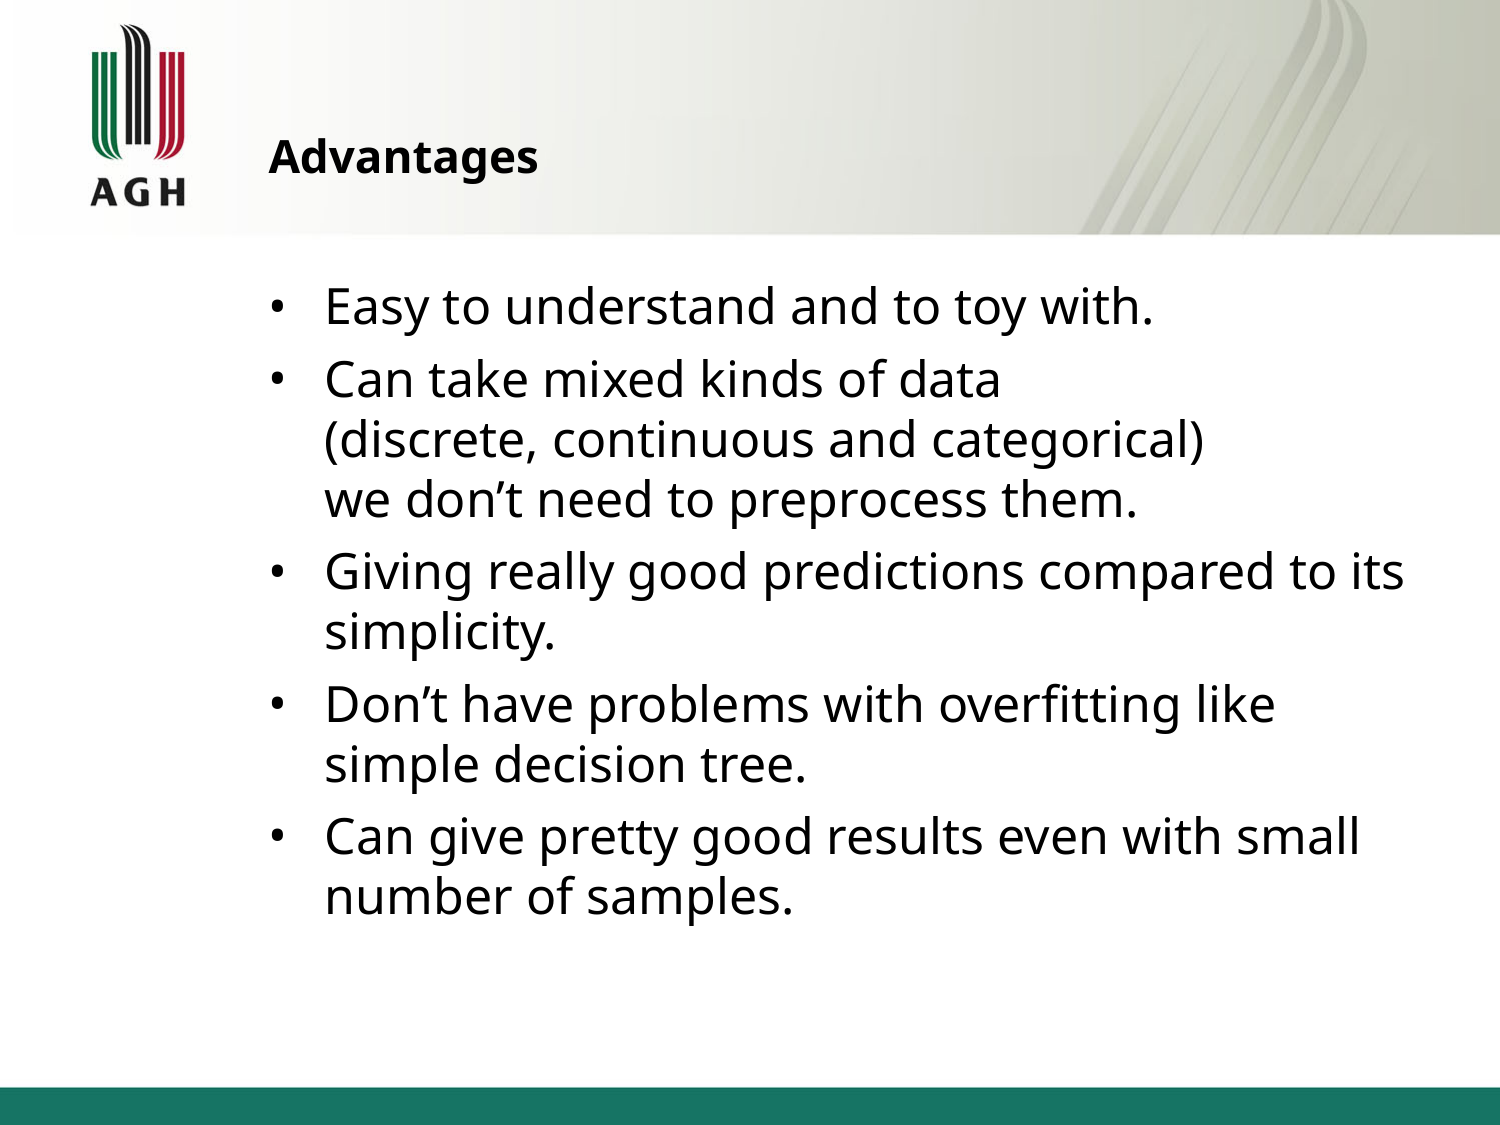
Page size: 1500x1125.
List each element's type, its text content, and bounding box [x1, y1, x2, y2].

picture [0, 0, 1500, 1125]
text_box Advantages [253, 119, 1425, 191]
text_box Easy to understand and to toy with. Can take mixed kinds of data (discrete, continuous and categorical) we don’t need to preprocess them. Giving really good predictions compared to its simplicity. Don’t have problems with overfitting like simple decision tree. Can give pretty good results even with small number of samples. [253, 267, 1425, 1005]
